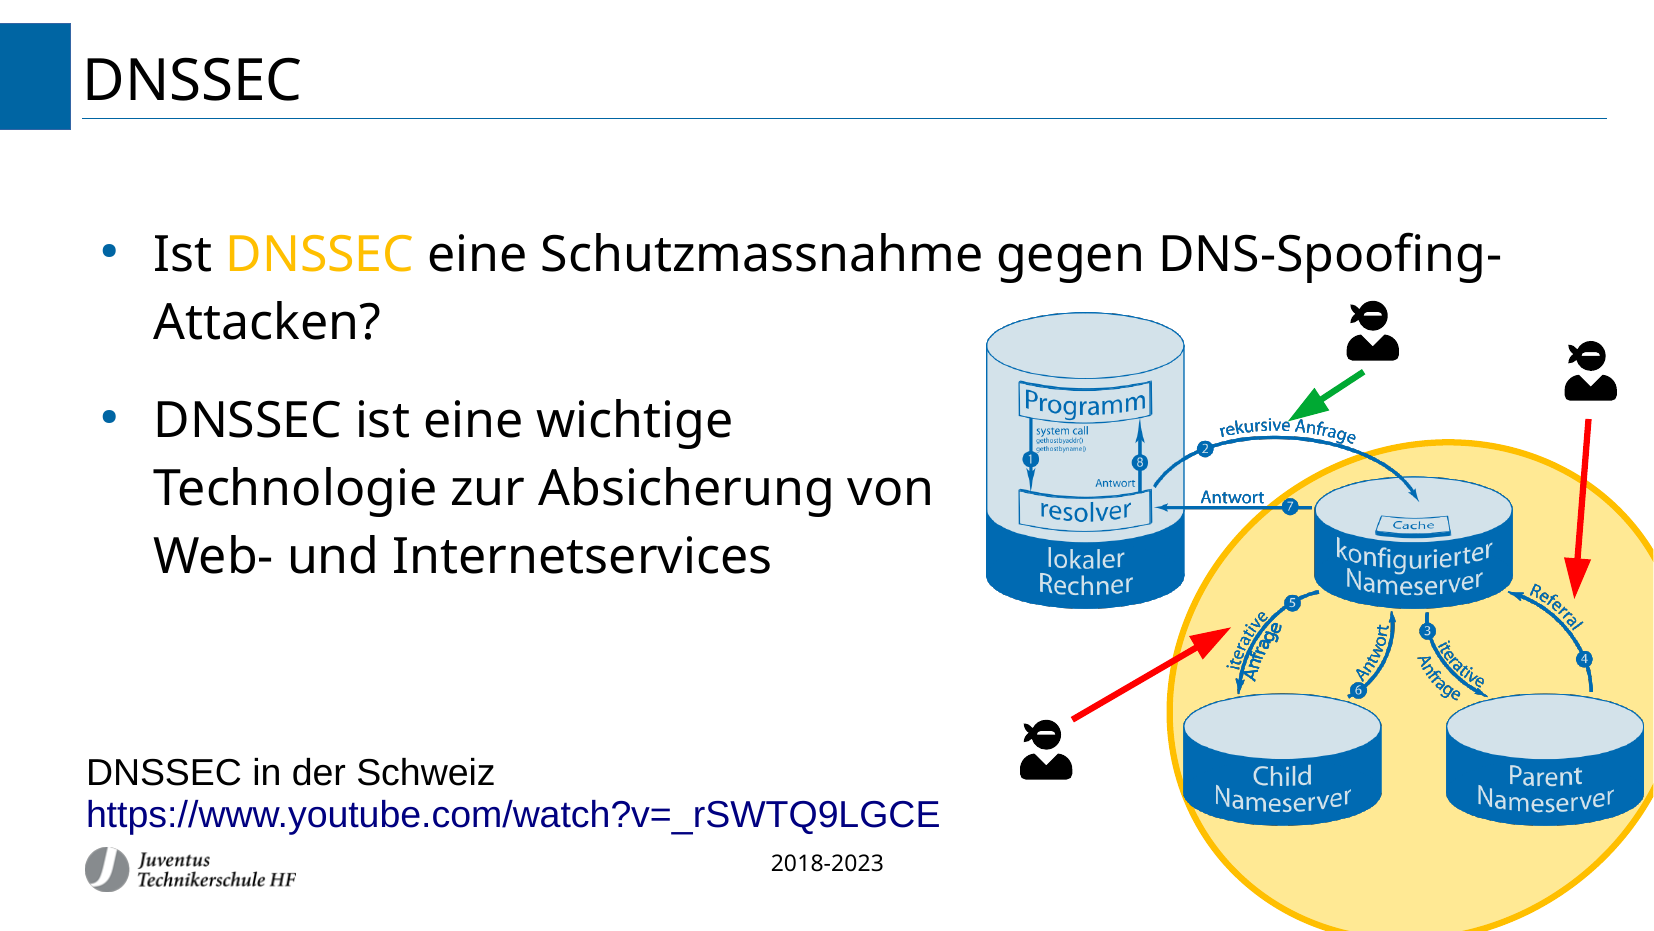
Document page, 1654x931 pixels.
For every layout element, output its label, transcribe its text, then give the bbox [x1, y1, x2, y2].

text_box [1199, 826, 1631, 931]
picture [986, 300, 1644, 826]
text_box DNSSEC in der Schweiz https://www.youtube.com/watch?v=_rSWTQ9LGCE [71, 744, 967, 844]
list Ist DNSSEC eine Schutzmassnahme gegen DNS-Spoofing-Attacken? DNSSEC ist eine wichtige Technologie zur Absicherung von Web- und Internetservices [82, 217, 1571, 758]
title DNSSEC [82, 37, 1571, 119]
picture [85, 847, 296, 892]
text_box [1644, 540, 1654, 807]
